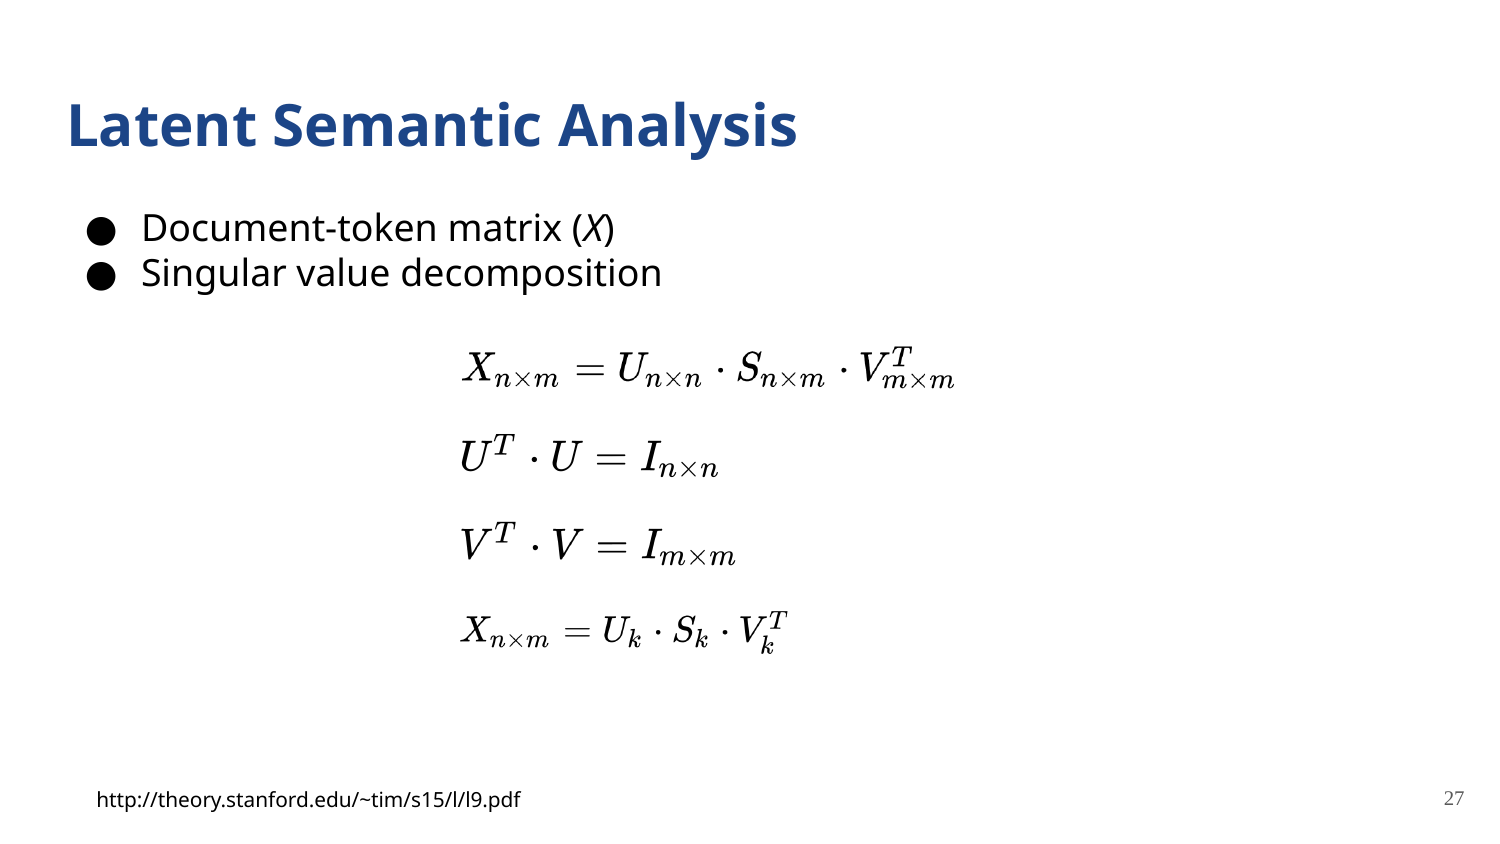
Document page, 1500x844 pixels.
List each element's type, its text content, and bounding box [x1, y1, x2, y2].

title Latent Semantic Analysis [51, 72, 1449, 167]
list Document-token matrix (X) Singular value decomposition [51, 189, 1449, 750]
text_box http://theory.stanford.edu/~tim/s15/l/l9.pdf [81, 771, 1064, 803]
picture [459, 607, 791, 658]
picture [459, 518, 740, 569]
picture [459, 430, 723, 482]
slide_number <number> [1389, 764, 1480, 830]
picture [459, 342, 960, 393]
